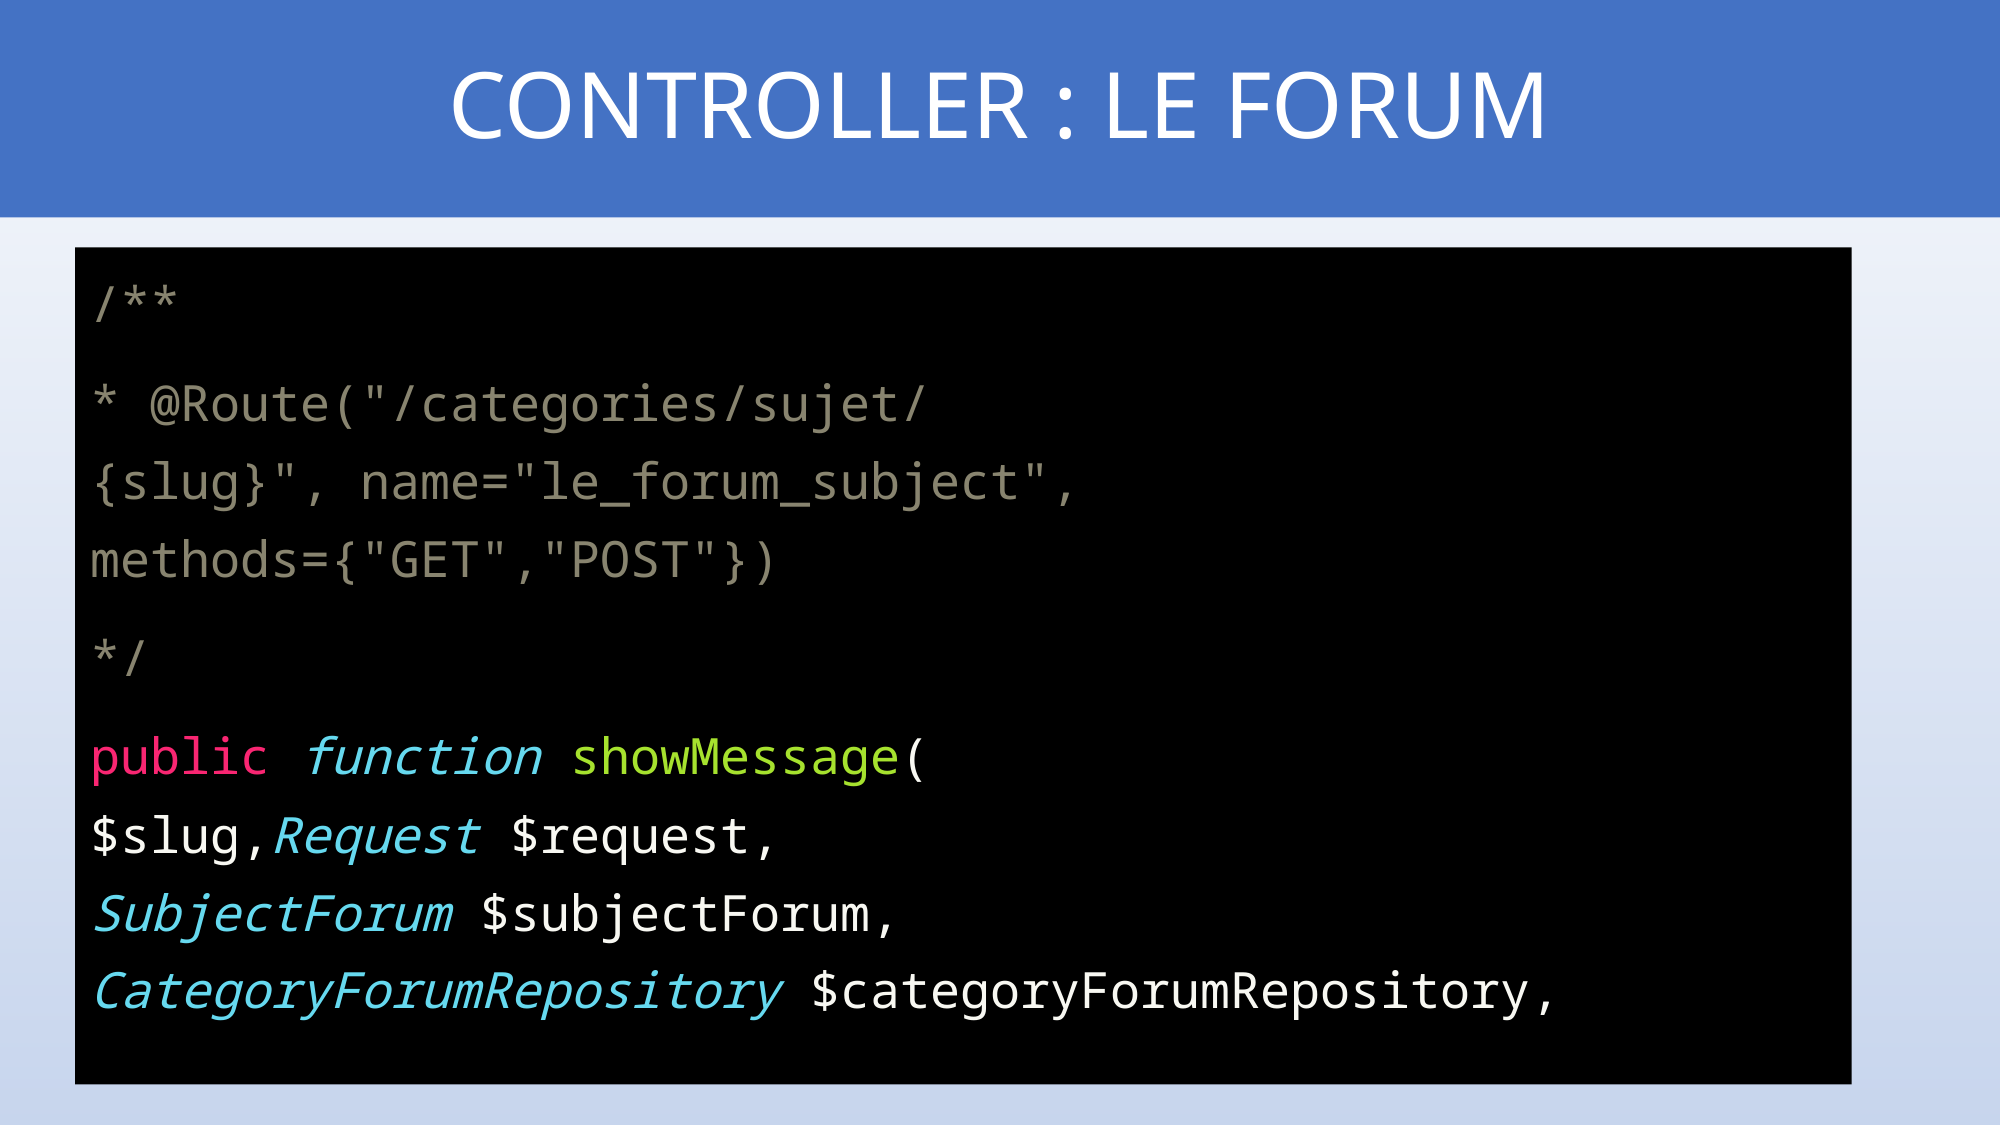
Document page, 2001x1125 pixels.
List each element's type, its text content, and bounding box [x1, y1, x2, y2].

list /** * @Route("/categories/sujet/{slug}", name="le_forum_subject", methods={"GET","POST"}) */ public function showMessage( $slug,Request $request, SubjectForum $subjectForum, CategoryForumRepository $categoryForumRepository, [75, 247, 1852, 1085]
title CONTROLLER : LE FORUM [0, 0, 2000, 218]
